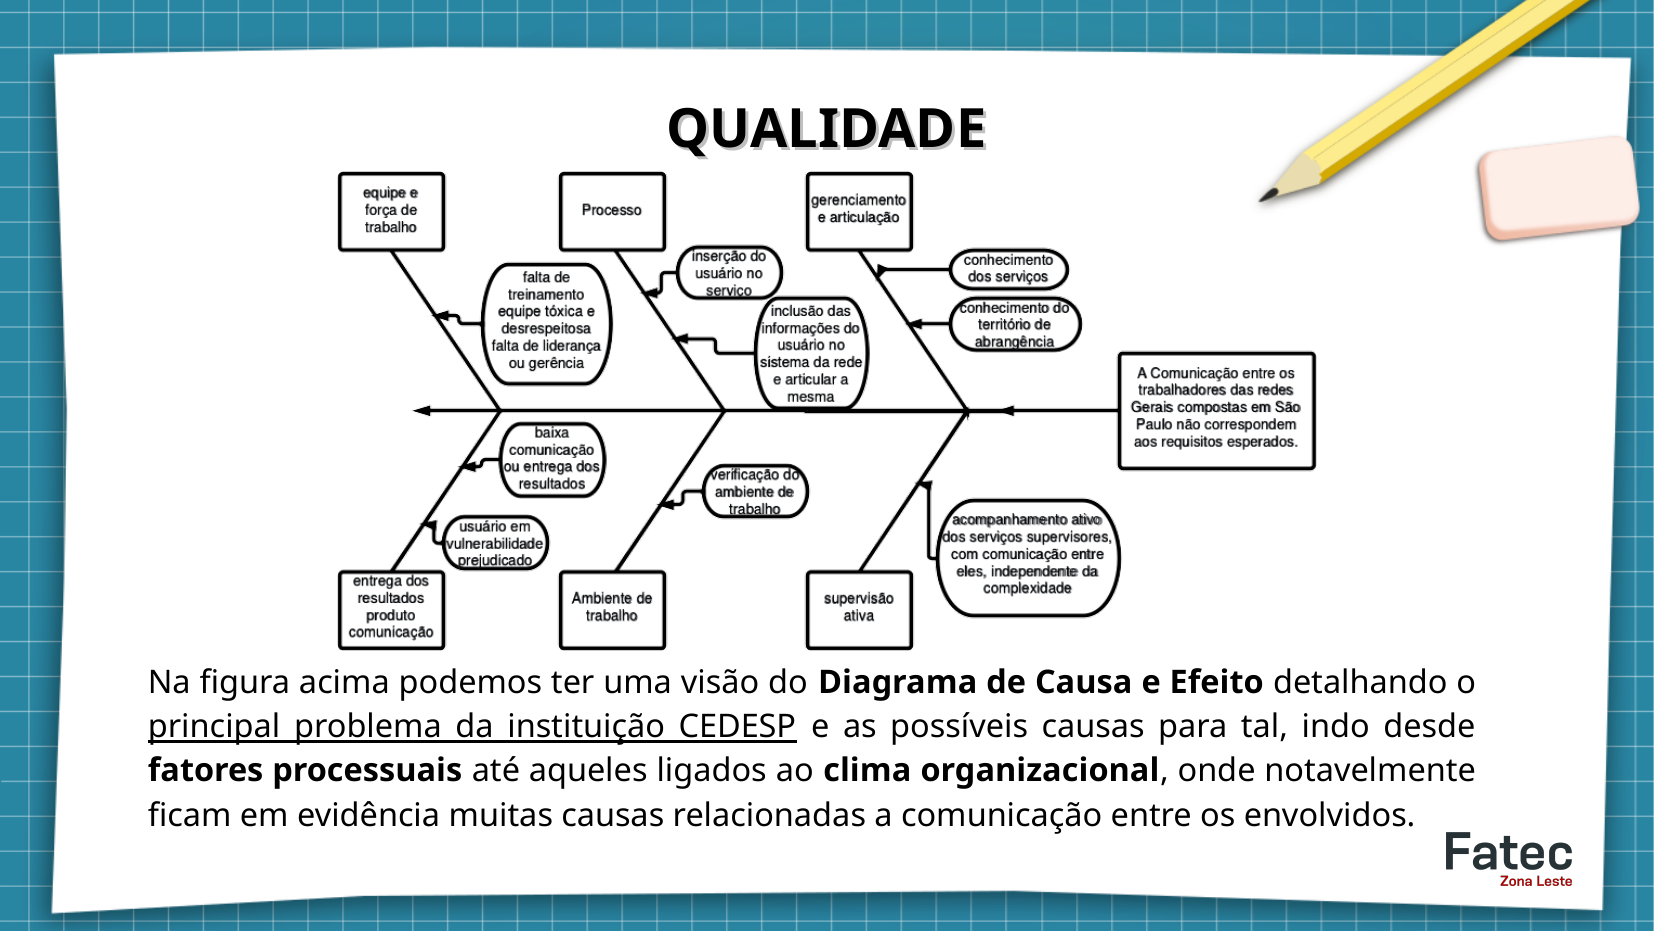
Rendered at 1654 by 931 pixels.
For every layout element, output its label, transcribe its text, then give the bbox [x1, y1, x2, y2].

picture [0, 0, 1654, 931]
title QUALIDADE [82, 48, 1571, 205]
list Na figura acima podemos ter uma visão do Diagrama de Causa e Efeito detalhando o principal problema da instituição CEDESP e as possíveis causas para tal, indo desde fatores processuais até aqueles ligados ao clima organizacional, onde notavelmente ficam em evidência muitas causas relacionadas a comunicação entre os envolvidos. [147, 655, 1477, 839]
